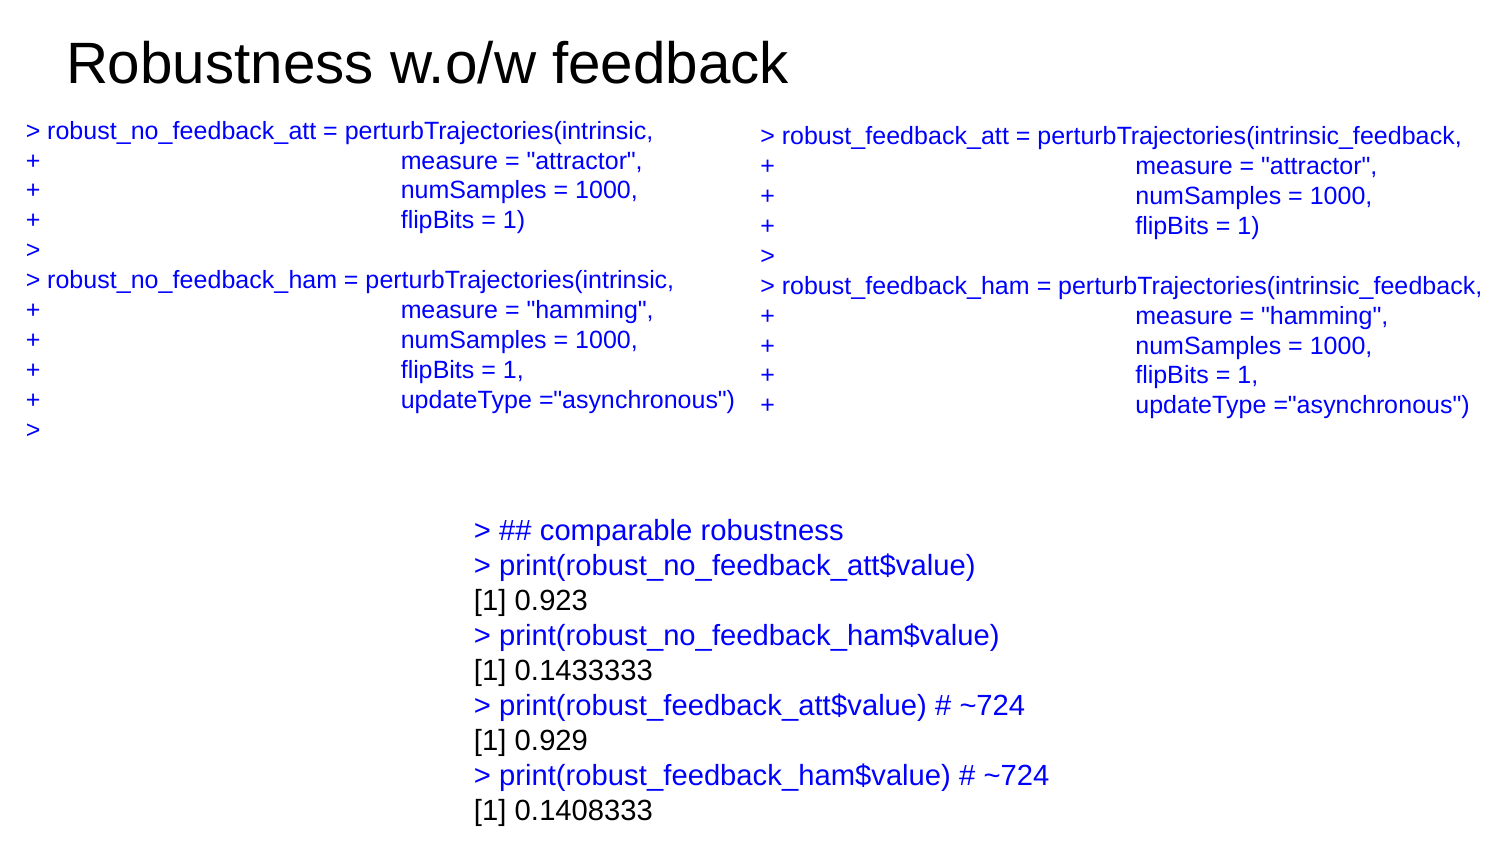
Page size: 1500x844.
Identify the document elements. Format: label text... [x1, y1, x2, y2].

title Robustness w.o/w feedback [51, 10, 1449, 99]
text_box > robust_feedback_att = perturbTrajectories(intrinsic_feedback, + measure = "attractor", + numSamples = 1000, + flipBits = 1) > > robust_feedback_ham = perturbTrajectories(intrinsic_feedback, + measure = "hamming", + numSamples = 1000, + flipBits = 1, + updateType ="asynchronous") [745, 99, 1500, 440]
text_box > robust_no_feedback_att = perturbTrajectories(intrinsic, + measure = "attractor", + numSamples = 1000, + flipBits = 1) > > robust_no_feedback_ham = perturbTrajectories(intrinsic, + measure = "hamming", + numSamples = 1000, + flipBits = 1, + updateType ="asynchronous") > [10, 99, 766, 462]
text_box > ## comparable robustness > print(robust_no_feedback_att$value) [1] 0.923 > print(robust_no_feedback_ham$value) [1] 0.1433333 > print(robust_feedback_att$value) # ~724 [1] 0.929 > print(robust_feedback_ham$value) # ~724 [1] 0.1408333 [459, 513, 1270, 824]
